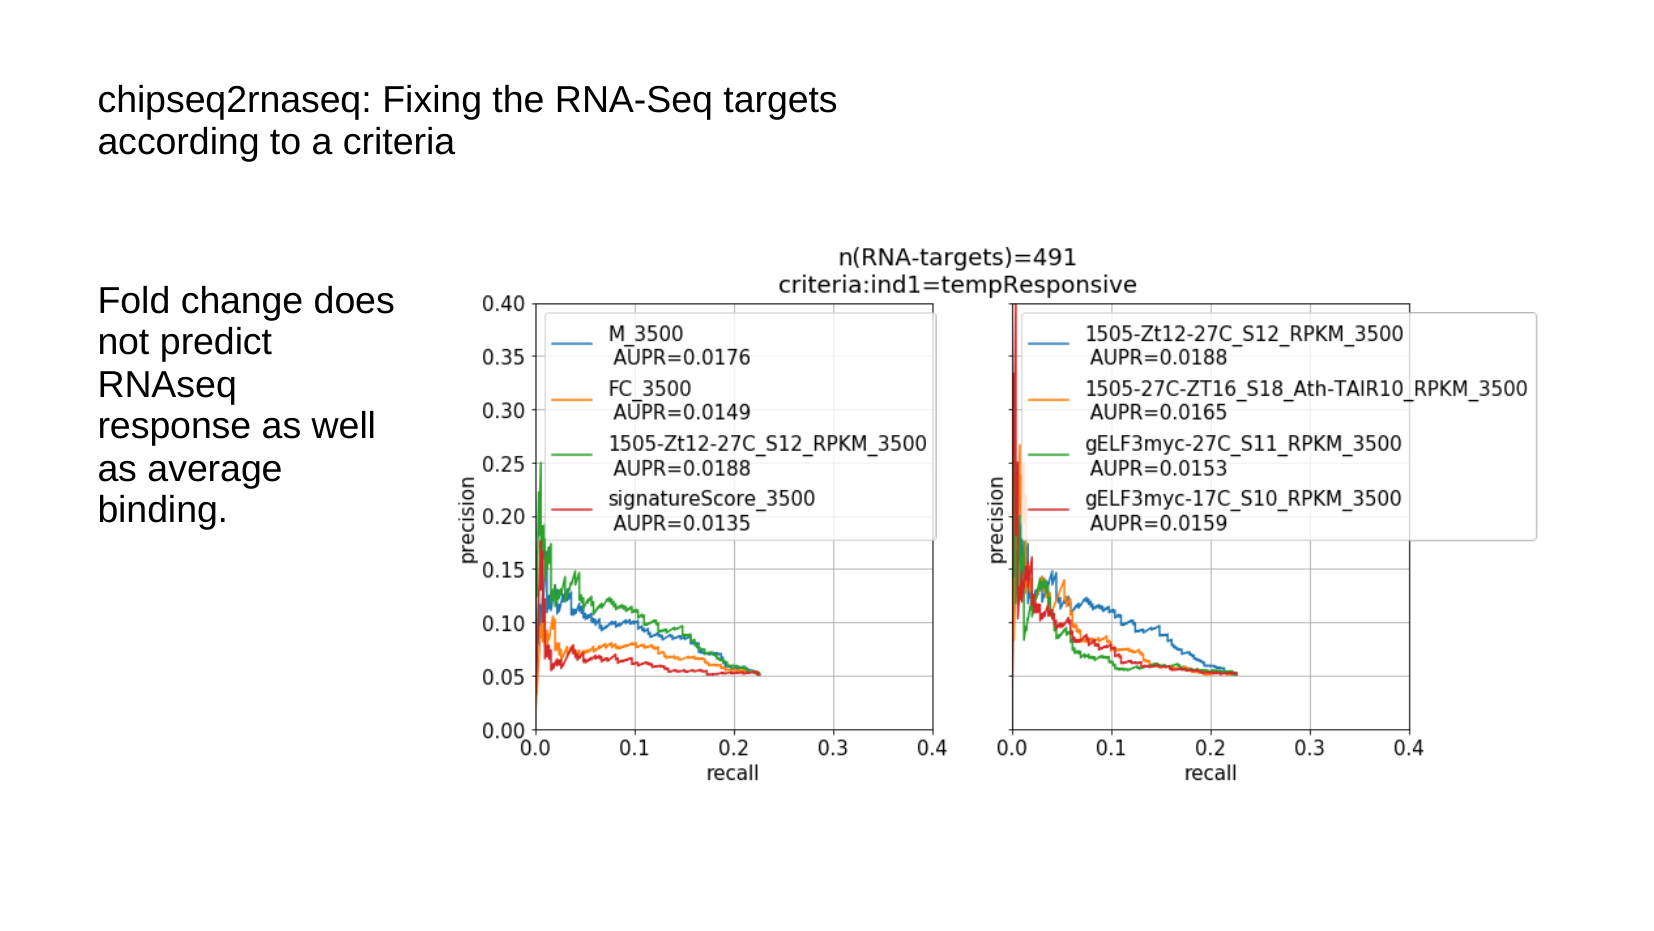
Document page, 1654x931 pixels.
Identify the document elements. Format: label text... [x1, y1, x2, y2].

text_box Fold change does not predict RNAseq response as well as average binding. [82, 271, 414, 567]
text_box chipseq2rnaseq: Fixing the RNA-Seq targets according to a criteria [82, 70, 1016, 189]
picture [448, 238, 1545, 792]
